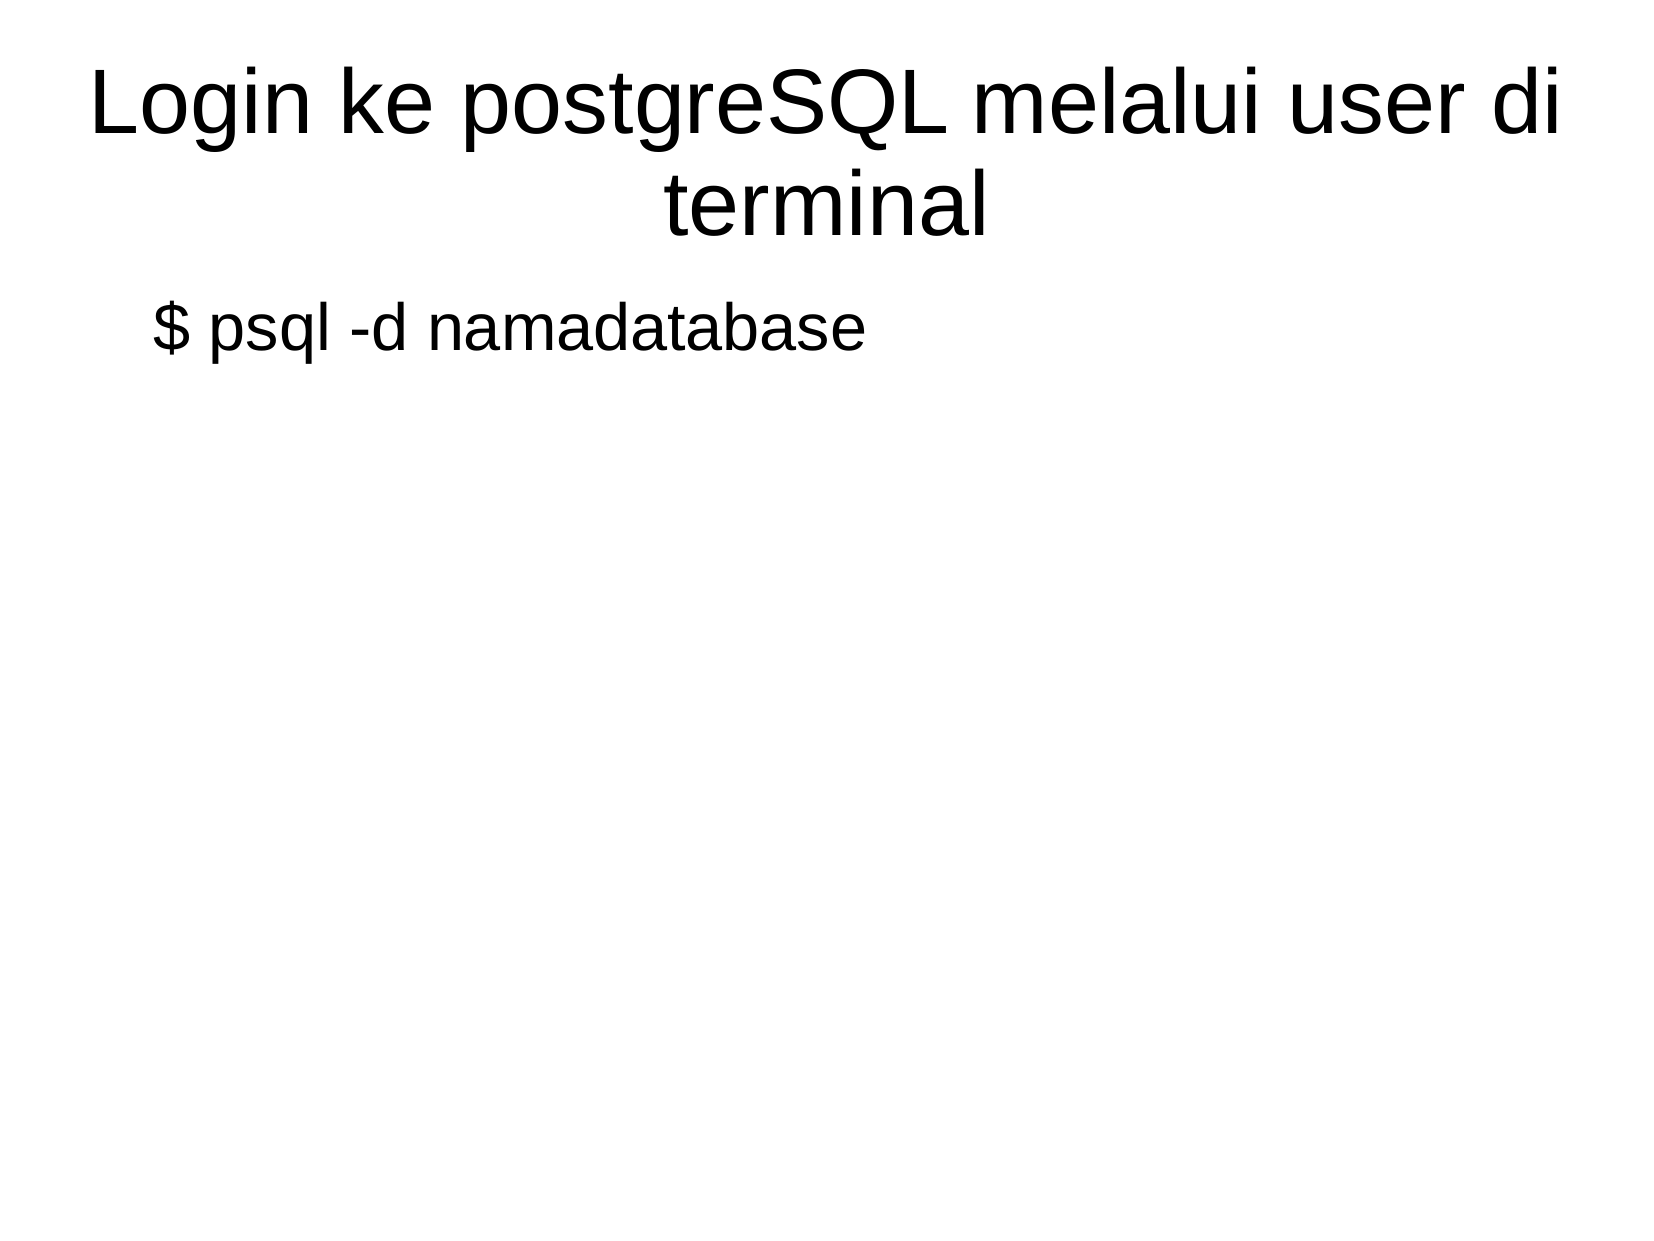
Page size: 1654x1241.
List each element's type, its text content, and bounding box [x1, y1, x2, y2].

title Login ke postgreSQL melalui user di terminal [82, 49, 1571, 257]
list $ psql -d namadatabase [82, 290, 1571, 1010]
